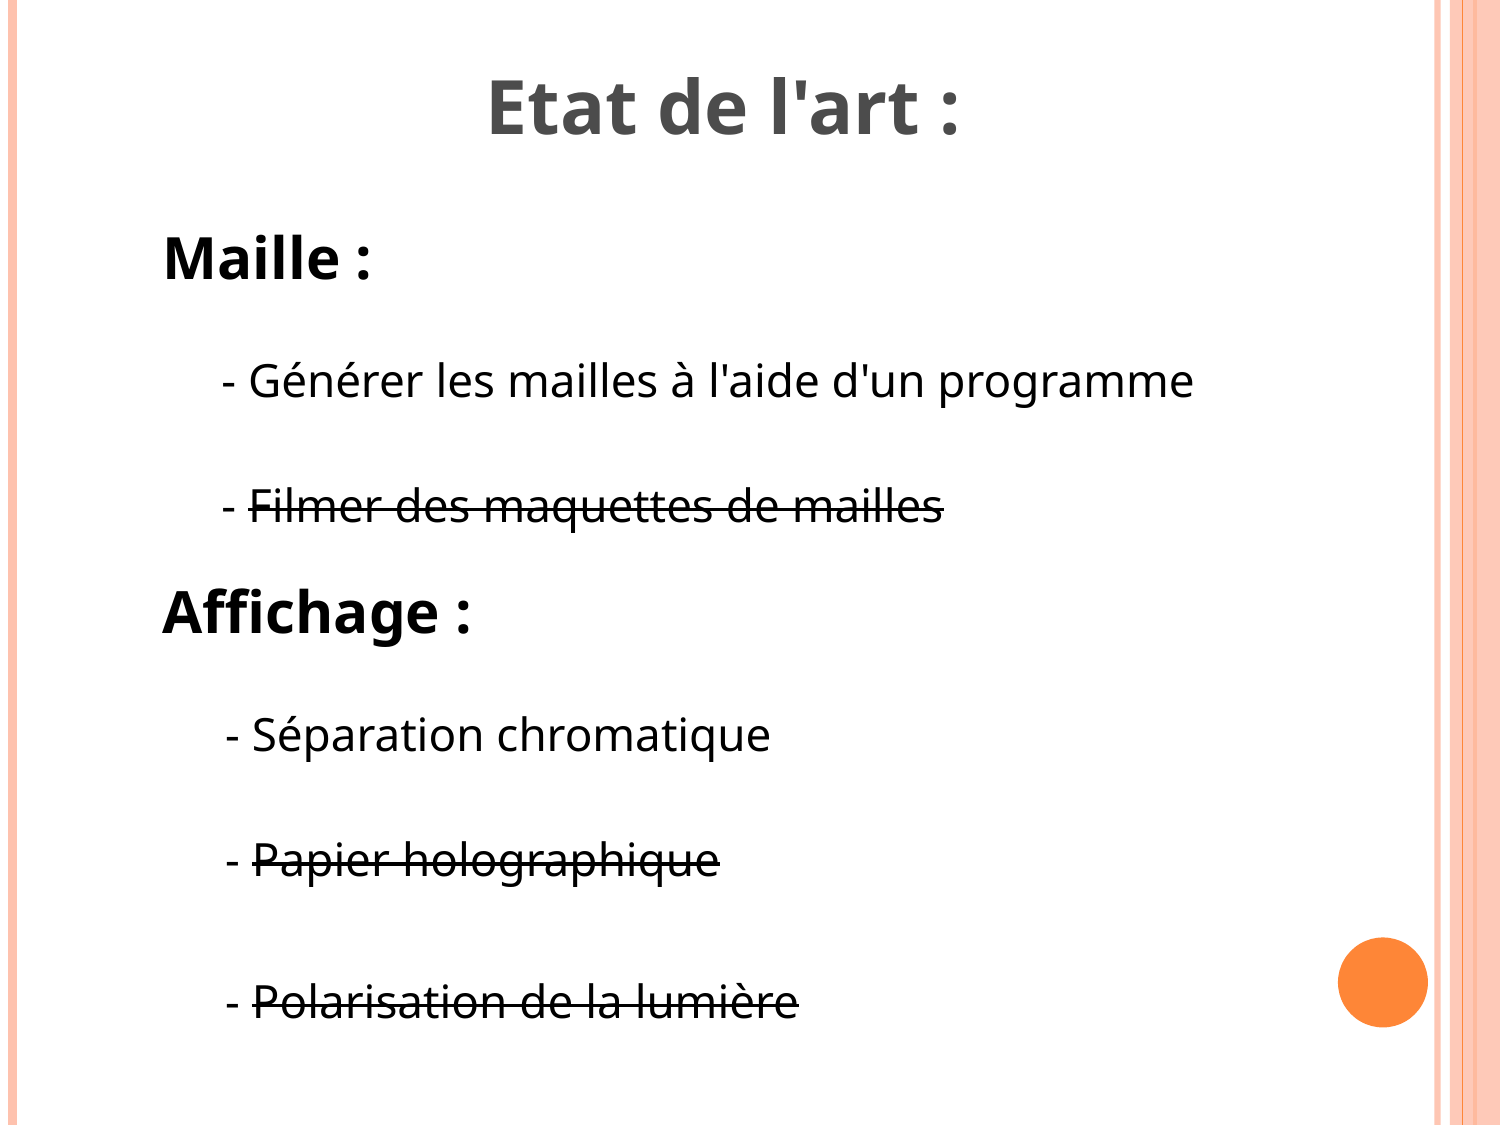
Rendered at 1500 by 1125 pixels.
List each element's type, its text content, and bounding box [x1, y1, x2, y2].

text_box - Séparation chromatique - Papier holographique - Polarisation de la lumière [210, 694, 1359, 1006]
text_box Maille : [147, 209, 862, 296]
text_box - Générer les mailles à l'aide d'un programme - Filmer des maquettes de mailles [206, 340, 1355, 562]
text_box Affichage : [147, 563, 862, 650]
text_box Etat de l'art : [442, 47, 1004, 178]
